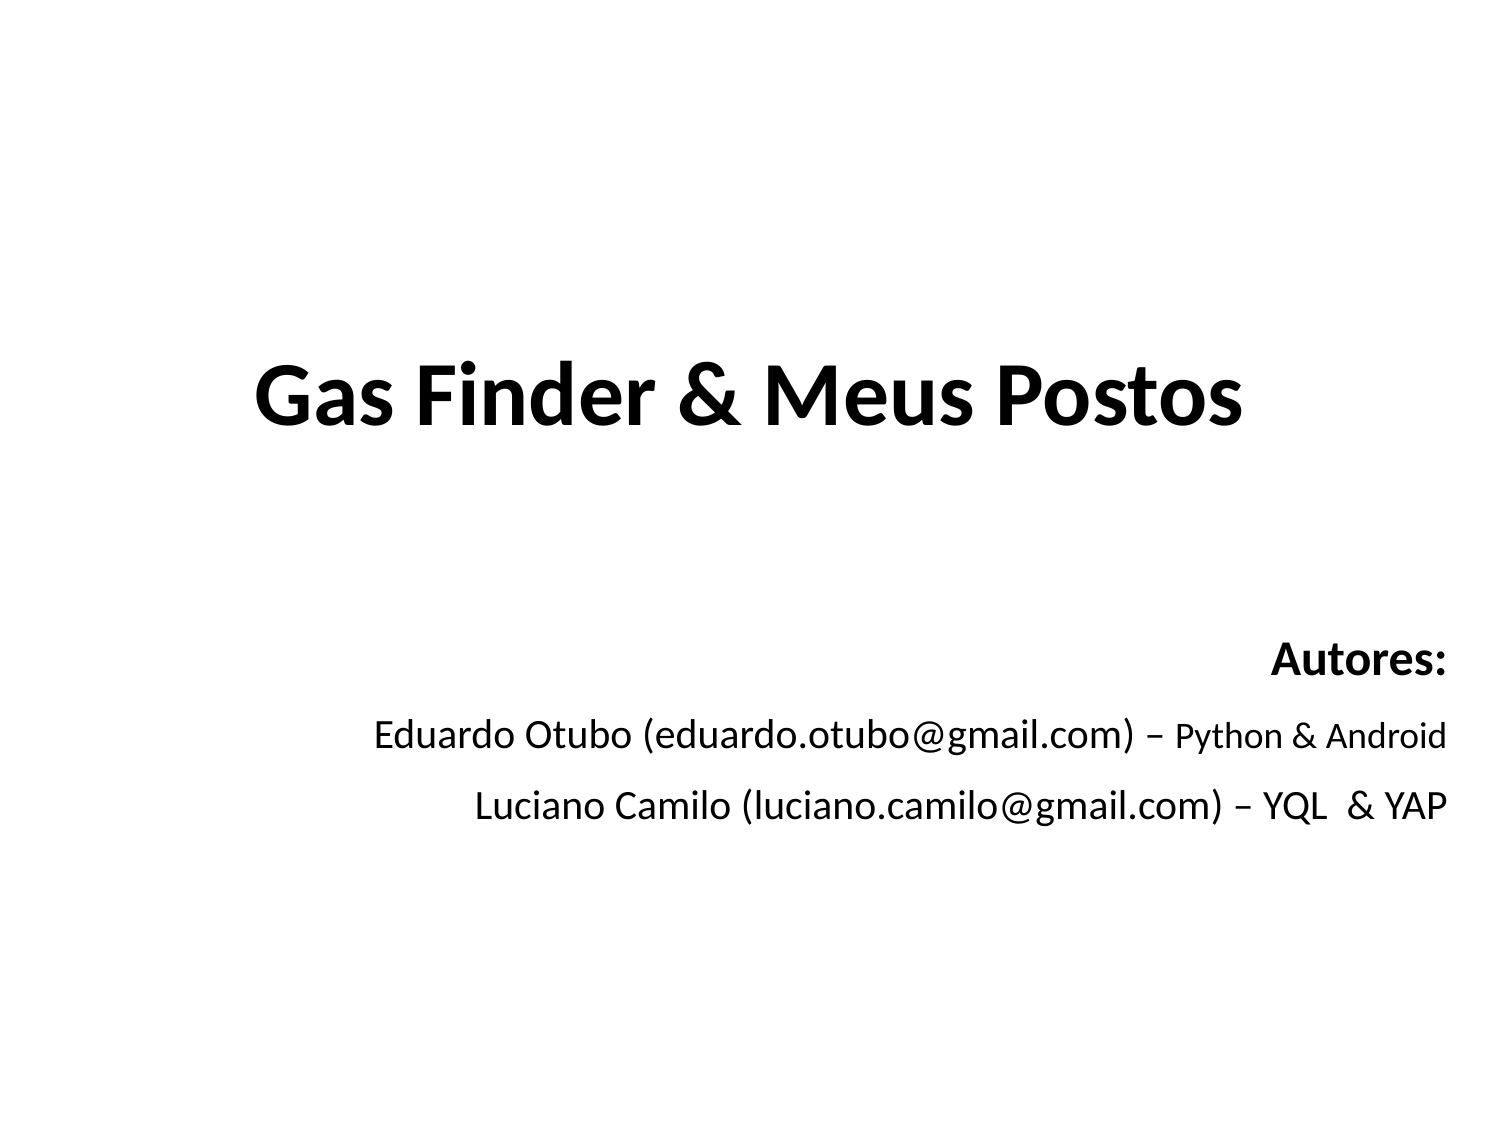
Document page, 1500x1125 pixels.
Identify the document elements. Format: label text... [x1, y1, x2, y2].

list Autores: Eduardo Otubo (eduardo.otubo@gmail.com) – Python & Android Luciano Camilo (luciano.camilo@gmail.com) – YQL & YAP [37, 630, 1463, 901]
title Gas Finder & Meus Postos [112, 349, 1388, 591]
